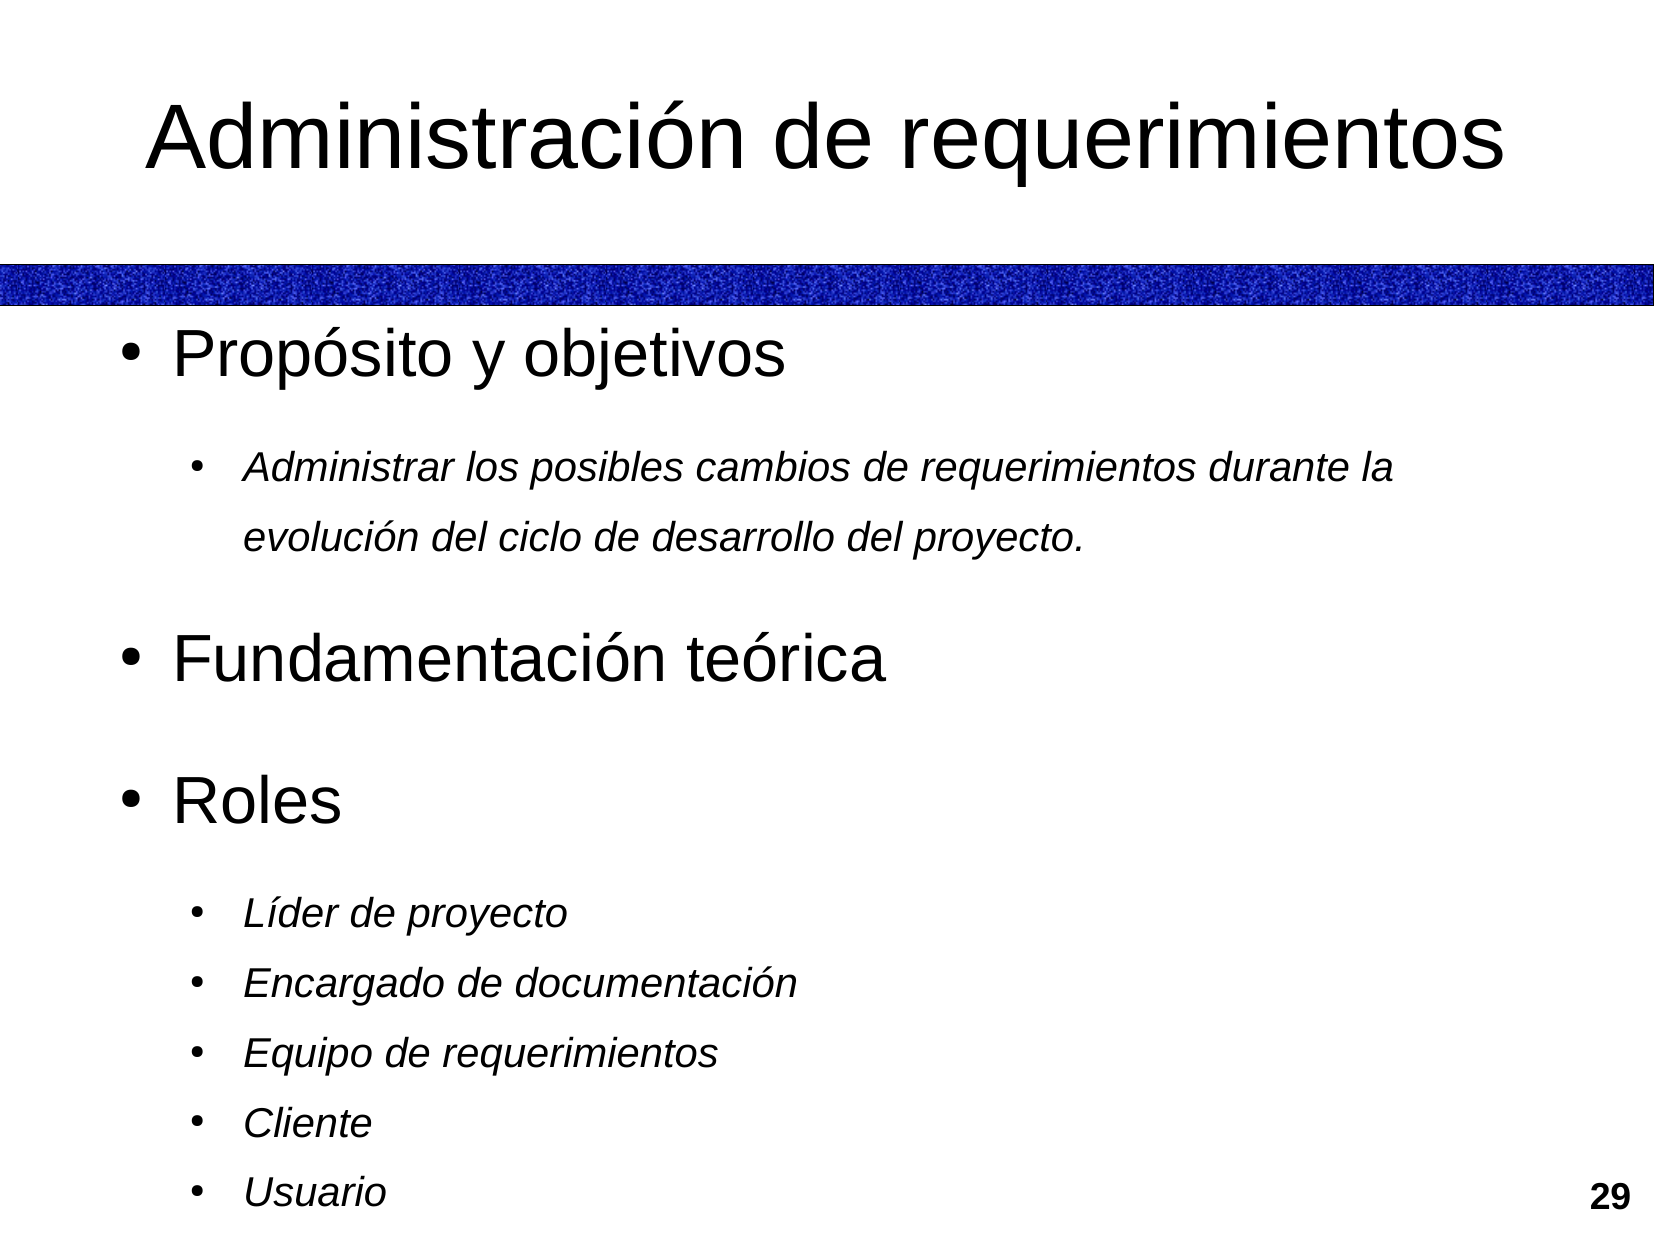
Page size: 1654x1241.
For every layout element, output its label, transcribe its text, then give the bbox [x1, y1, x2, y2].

title Administración de requerimientos [58, 14, 1595, 260]
list Propósito y objetivos Administrar los posibles cambios de requerimientos durante la evolución del ciclo de desarrollo del proyecto. Fundamentación teórica Roles Líder de proyecto Encargado de documentación Equipo de requerimientos Cliente Usuario [101, 316, 1549, 1216]
picture [0, 265, 1653, 305]
text_box <número> [1575, 1168, 1654, 1240]
